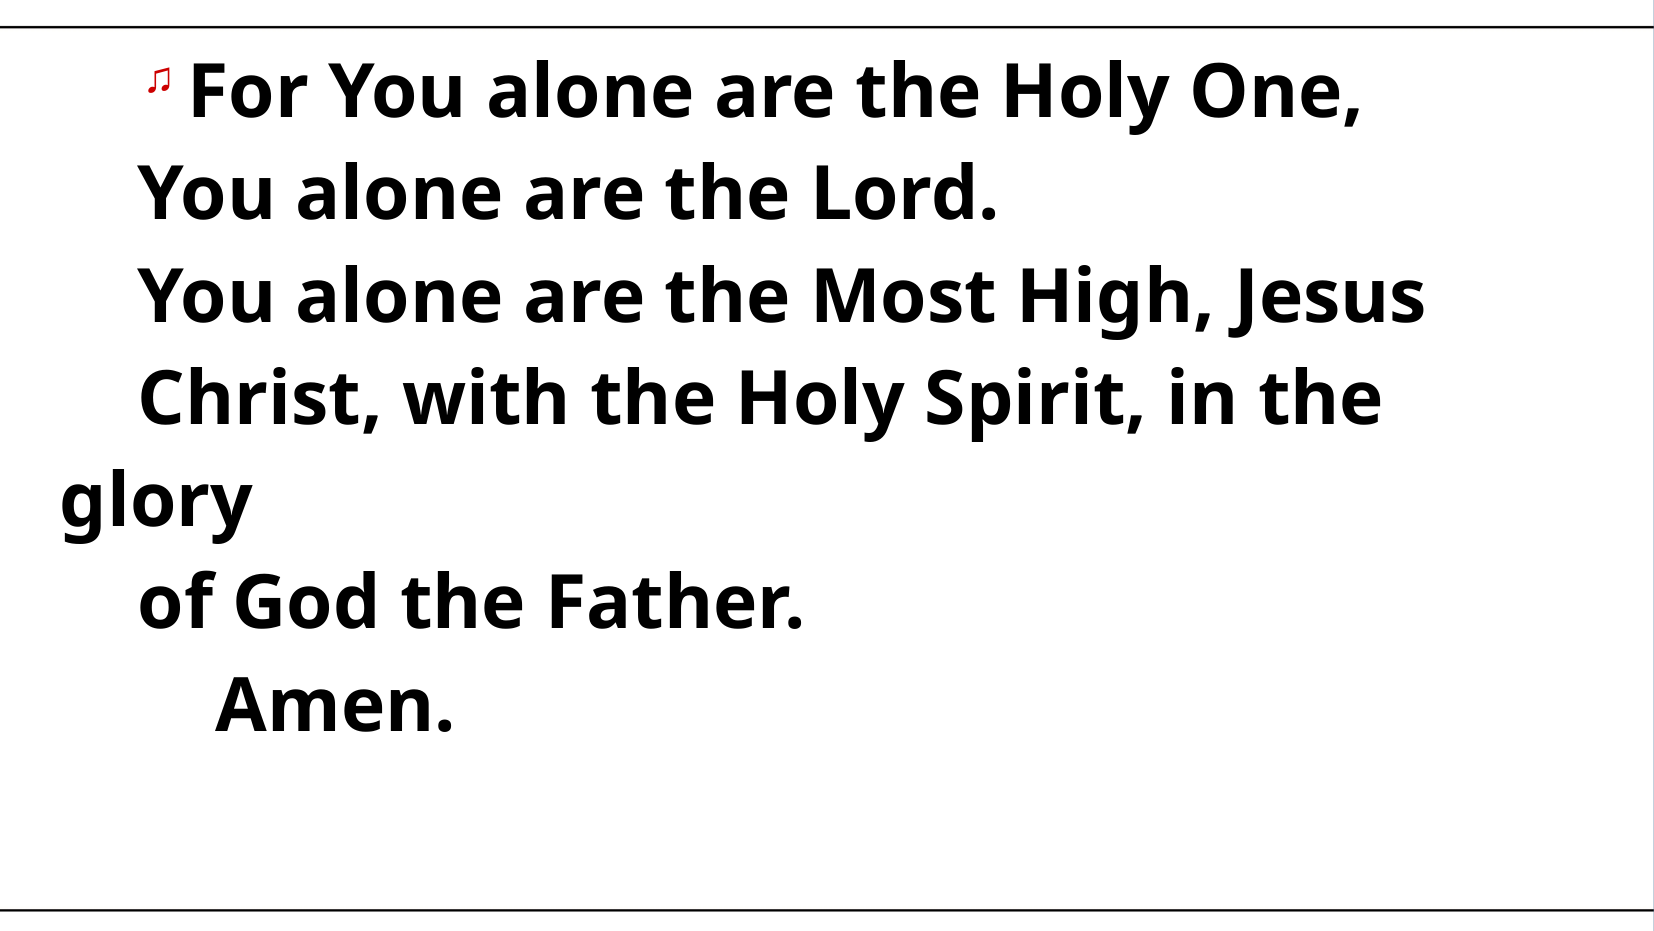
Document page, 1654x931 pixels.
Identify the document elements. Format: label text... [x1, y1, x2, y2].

picture [0, 0, 1654, 931]
text_box ♫ For You alone are the Holy One, You alone are the Lord. You alone are the Most High, Jesus Christ, with the Holy Spirit, in the glory of God the Father. Amen. [45, 30, 1546, 644]
